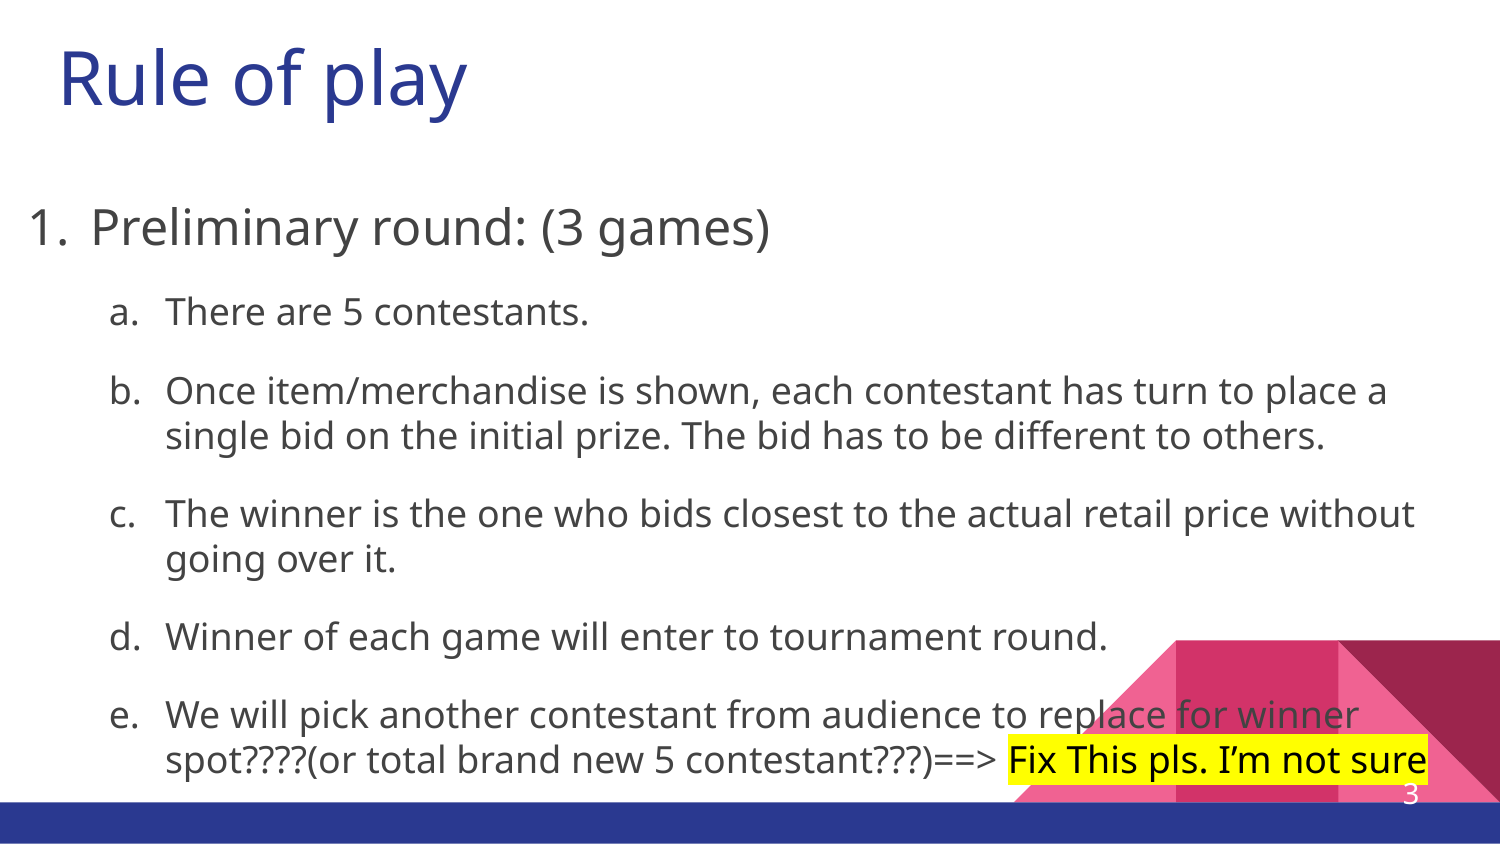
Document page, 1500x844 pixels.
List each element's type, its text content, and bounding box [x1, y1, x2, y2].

list Preliminary round: (3 games) There are 5 contestants. Once item/merchandise is shown, each contestant has turn to place a single bid on the initial prize. The bid has to be different to others. The winner is the one who bids closest to the actual retail price without going over it. Winner of each game will enter to tournament round. We will pick another contestant from audience to replace for winner spot????(or total brand new 5 contestant???)==> Fix This pls. I’m not sure [0, 120, 1500, 775]
title Rule of play [42, 15, 1441, 115]
slide_number <number> [1387, 762, 1478, 828]
